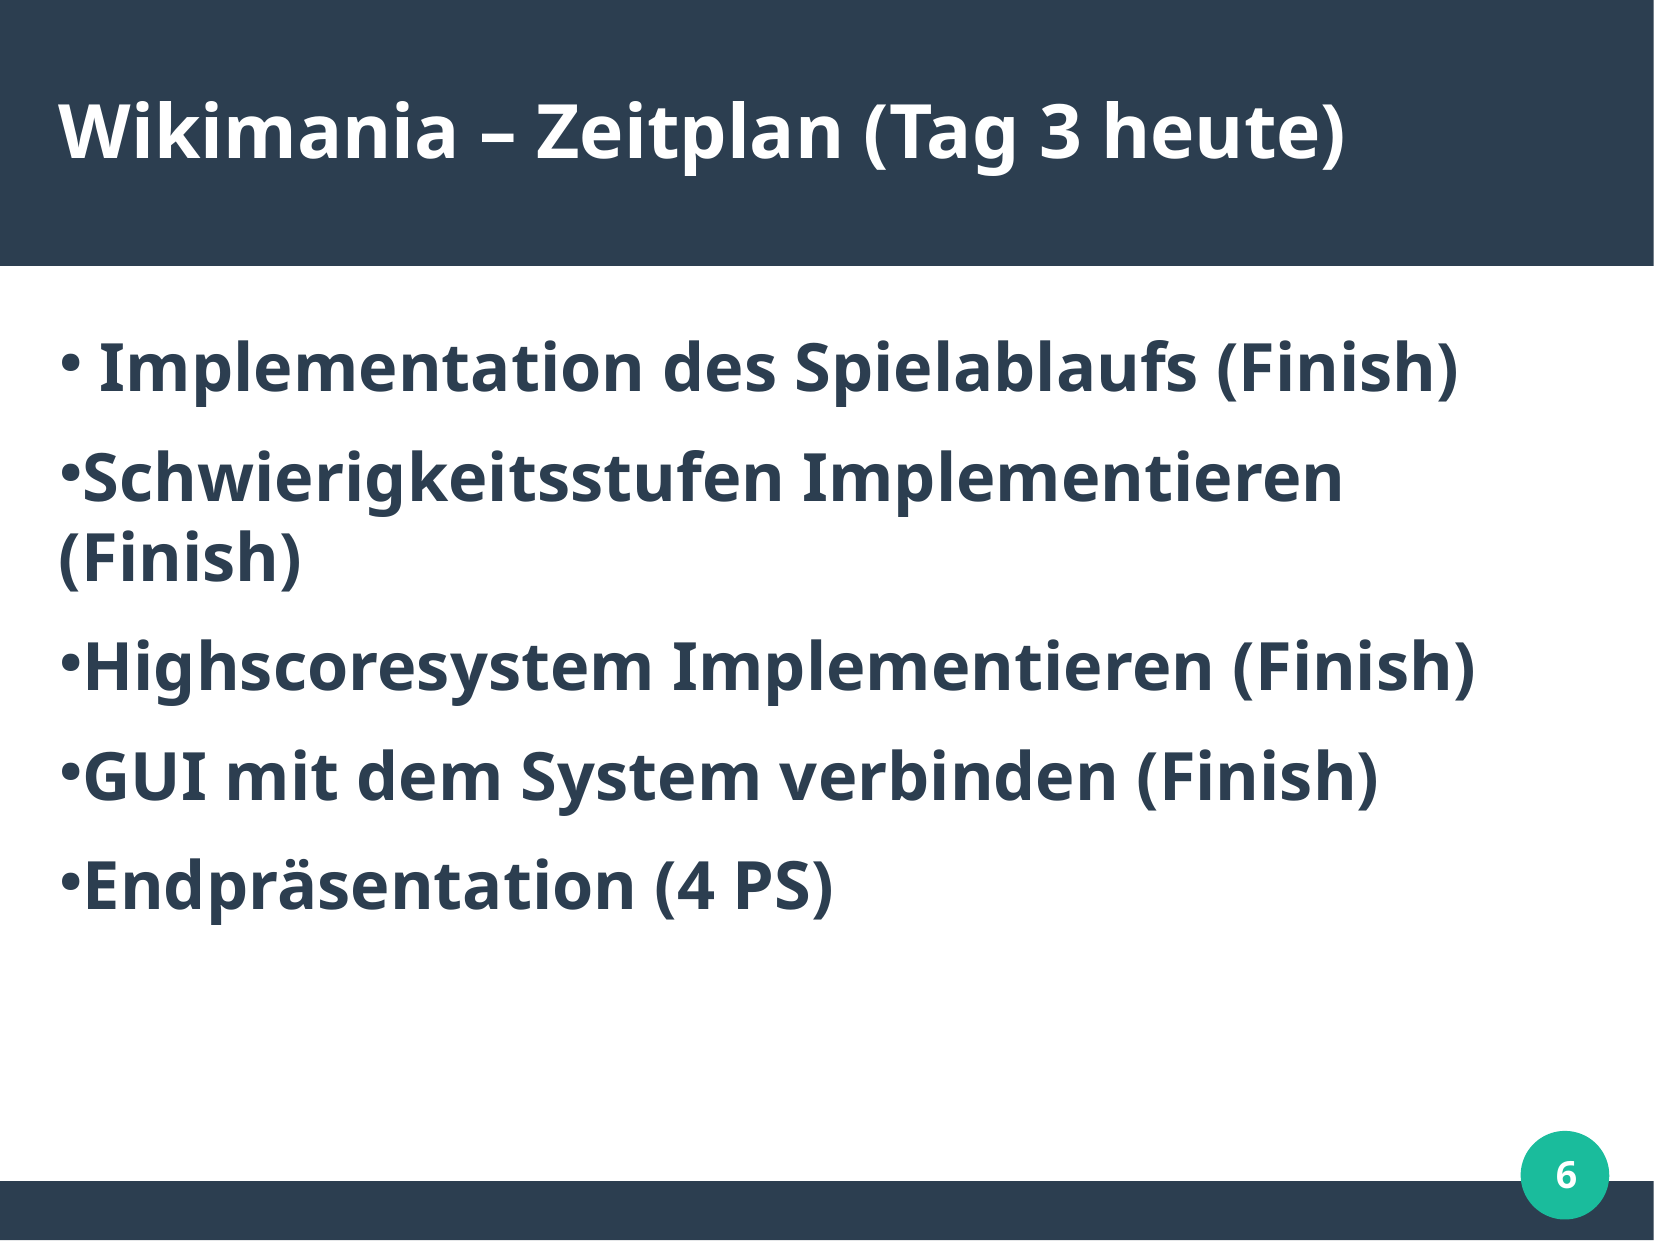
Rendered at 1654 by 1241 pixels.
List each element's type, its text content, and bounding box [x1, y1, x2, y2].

title Wikimania – Zeitplan (Tag 3 heute) [59, 49, 1595, 207]
list Implementation des Spielablaufs (Finish) Schwierigkeitsstufen Implementieren (Finish) Highscoresystem Implementieren (Finish) GUI mit dem System verbinden (Finish) Endpräsentation (4 PS) [59, 324, 1595, 1152]
text_box [1509, 1118, 1625, 1235]
